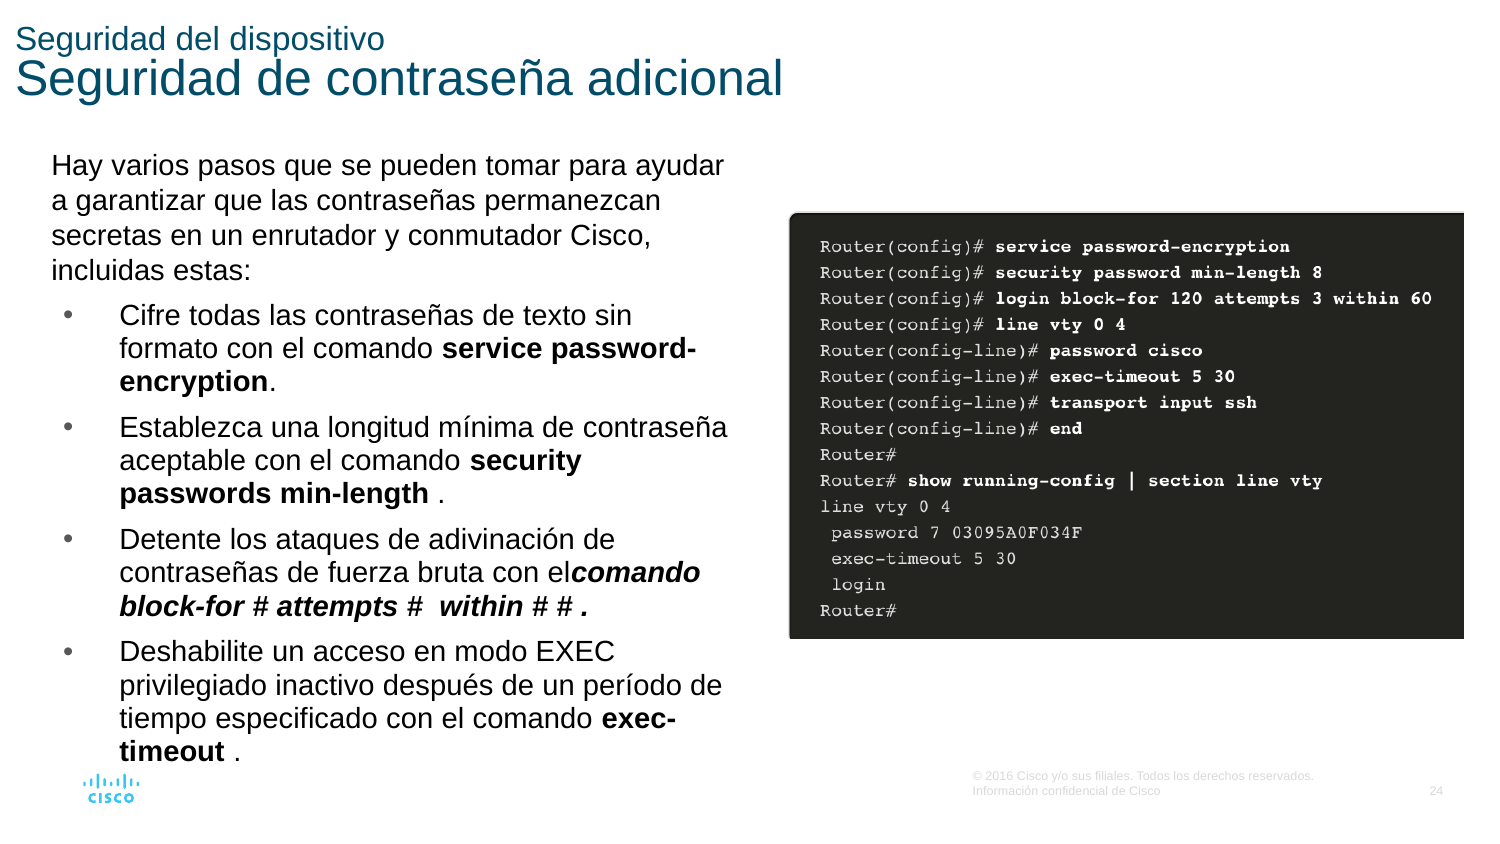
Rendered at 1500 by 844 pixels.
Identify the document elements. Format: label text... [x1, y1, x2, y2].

picture [781, 205, 1464, 639]
title Seguridad del dispositivo Seguridad de contraseña adicional [0, 5, 1369, 126]
list Hay varios pasos que se pueden tomar para ayudar a garantizar que las contraseñas permanezcan secretas en un enrutador y conmutador Cisco, incluidas estas: Cifre todas las contraseñas de texto sin formato con el comando service password-encryption. Establezca una longitud mínima de contraseña aceptable con el comando security passwords min-length . Detente los ataques de adivinación de contraseñas de fuerza bruta con elcomando block-for # attempts # within # # . Deshabilite un acceso en modo EXEC privilegiado inactivo después de un período de tiempo especificado con el comando exec-timeout . [36, 139, 750, 772]
